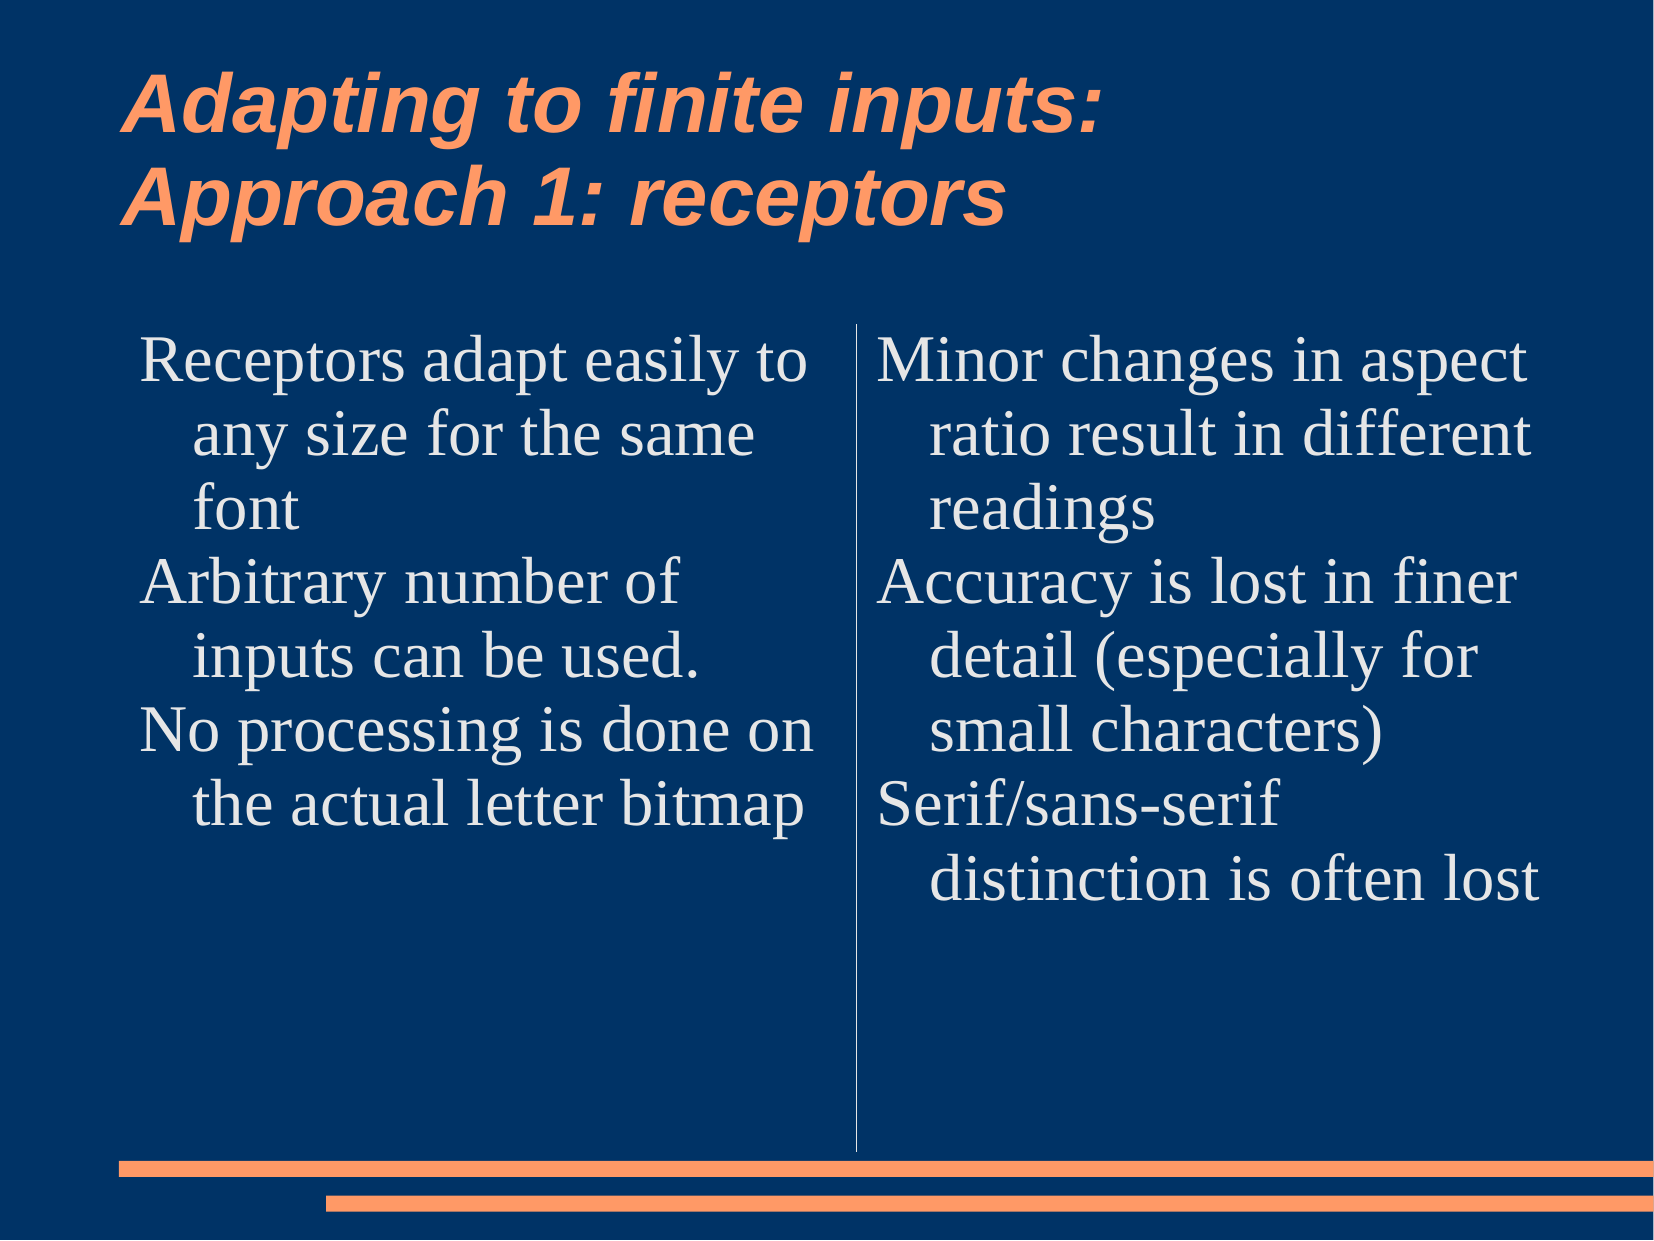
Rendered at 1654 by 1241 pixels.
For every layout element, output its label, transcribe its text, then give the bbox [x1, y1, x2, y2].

list Receptors adapt easily to any size for the same font Arbitrary number of inputs can be used. No processing is done on the actual letter bitmap [121, 322, 824, 1133]
list Minor changes in aspect ratio result in different readings Accuracy is lost in finer detail (especially for small characters) Serif/sans-serif distinction is often lost [858, 322, 1562, 1178]
title Adapting to finite inputs: Approach 1: receptors [121, 46, 1534, 254]
